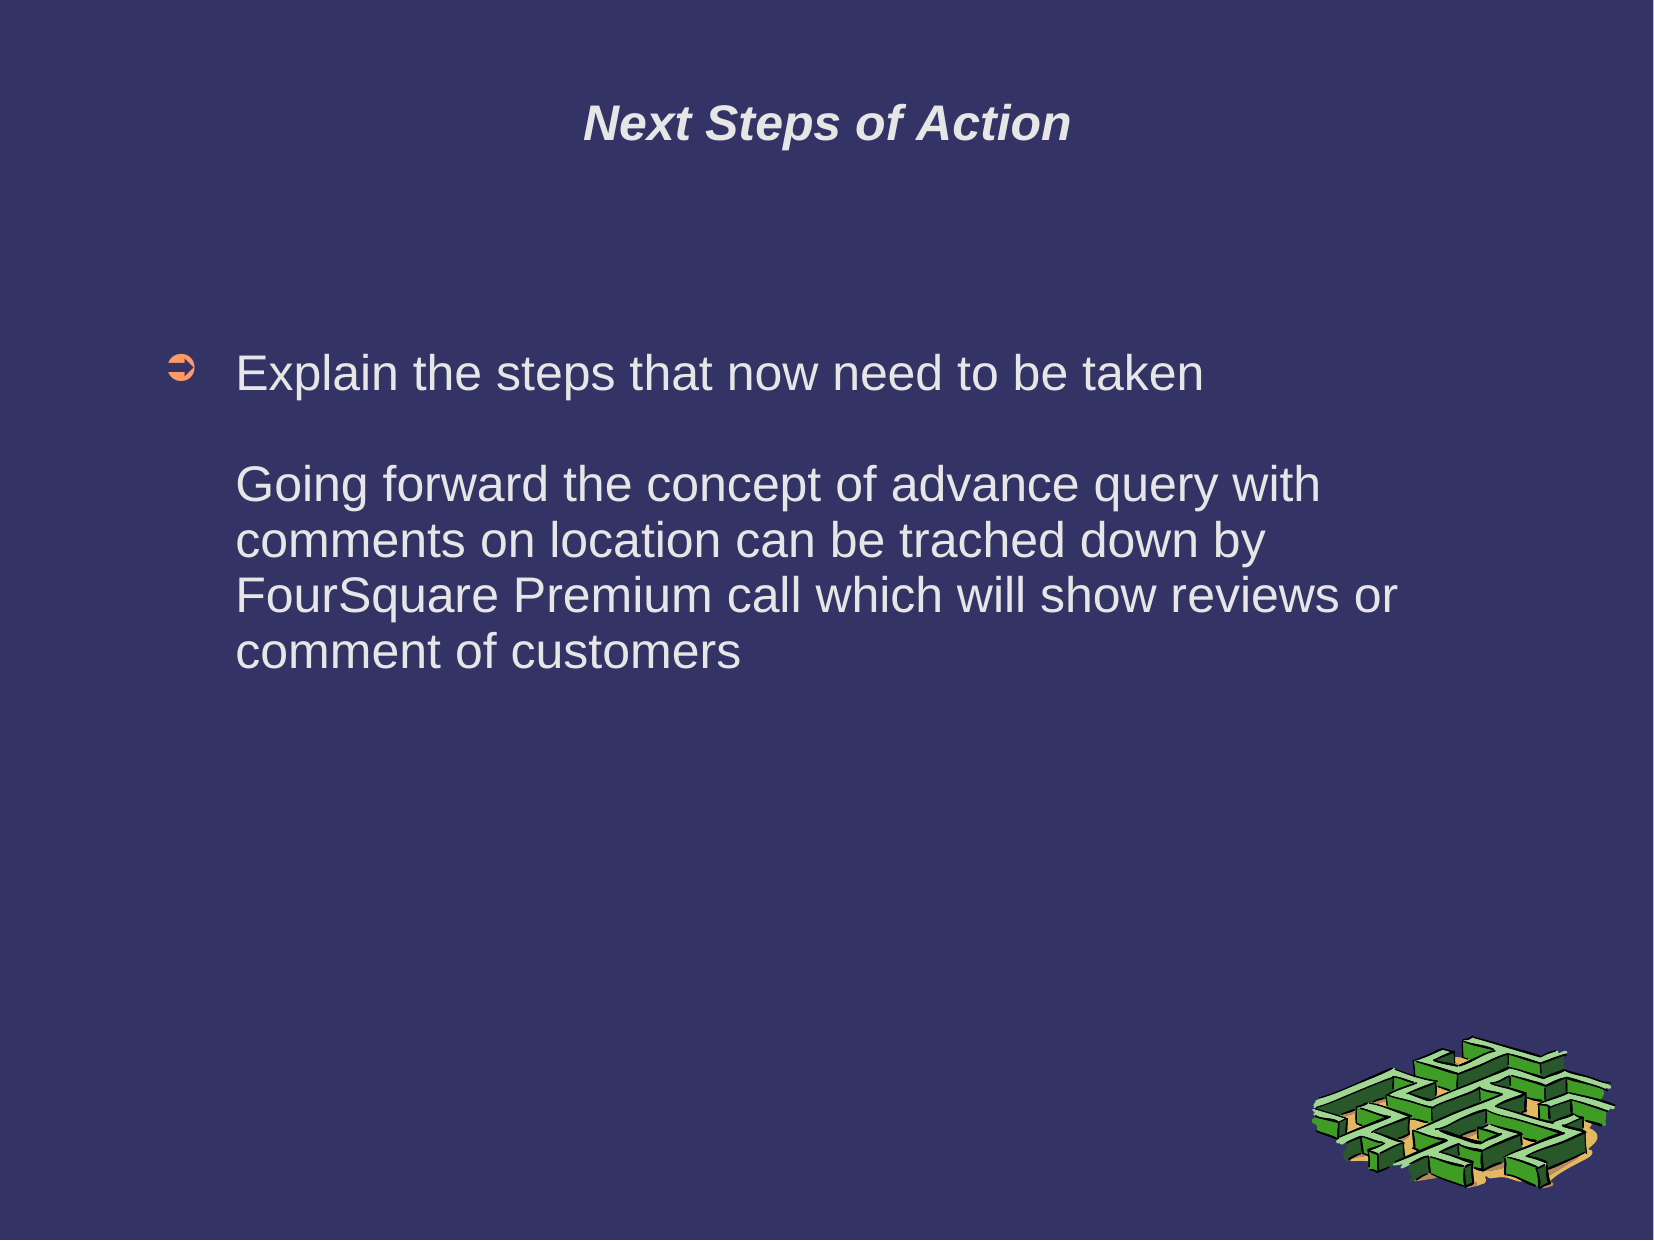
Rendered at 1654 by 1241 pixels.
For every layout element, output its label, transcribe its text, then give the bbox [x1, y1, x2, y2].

list Explain the steps that now need to be taken Going forward the concept of advance query with comments on location can be trached down by FourSquare Premium call which will show reviews or comment of customers [152, 344, 1534, 1127]
title Next Steps of Action [121, 19, 1534, 227]
